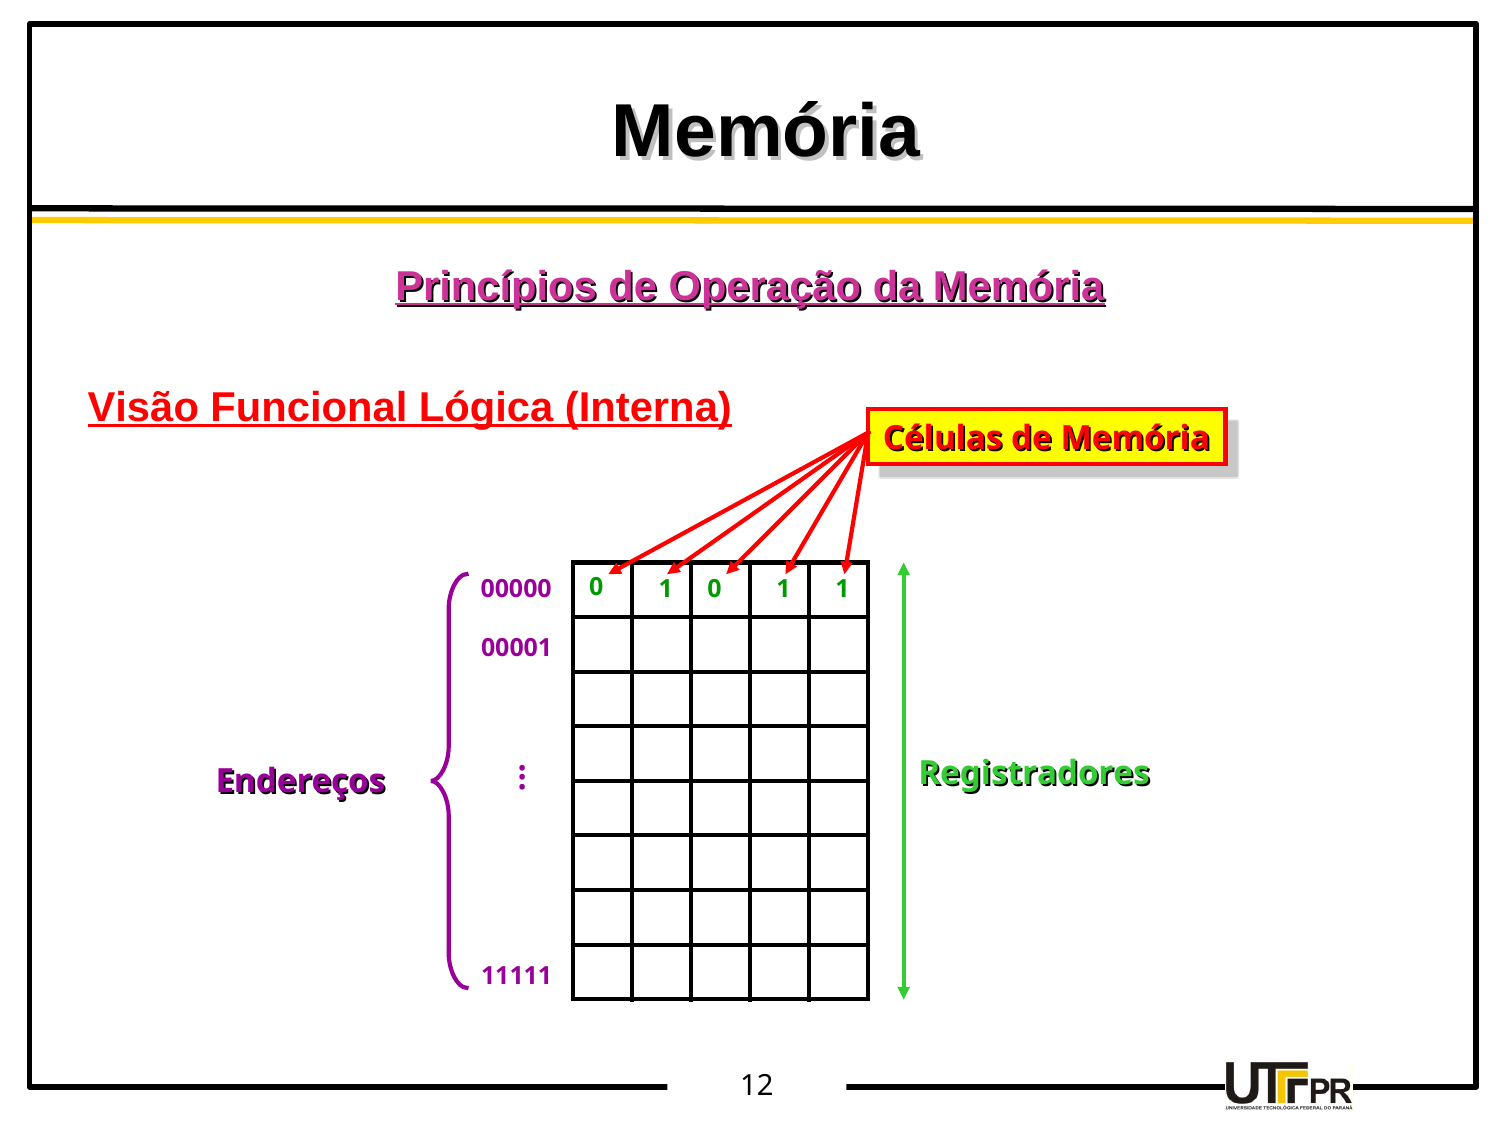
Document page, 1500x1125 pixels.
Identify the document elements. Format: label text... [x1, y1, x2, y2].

text_box 1 [820, 564, 865, 610]
text_box 00000 [465, 564, 567, 610]
text_box 1 [643, 564, 688, 610]
text_box 00001 [466, 623, 568, 670]
text_box 0 [574, 562, 619, 608]
picture [1225, 1062, 1353, 1110]
text_box 0 [692, 564, 737, 610]
list Princípios de Operação da Memória Visão Funcional Lógica (Interna) [72, 257, 1428, 1027]
text_box Células de Memória [868, 408, 1226, 465]
text_box ... [505, 748, 561, 807]
text_box Memória [29, 29, 1477, 207]
text_box 11111 [466, 952, 568, 998]
text_box Registradores [906, 743, 1166, 799]
text_box 1 [761, 564, 806, 610]
text_box Endereços [200, 751, 401, 807]
